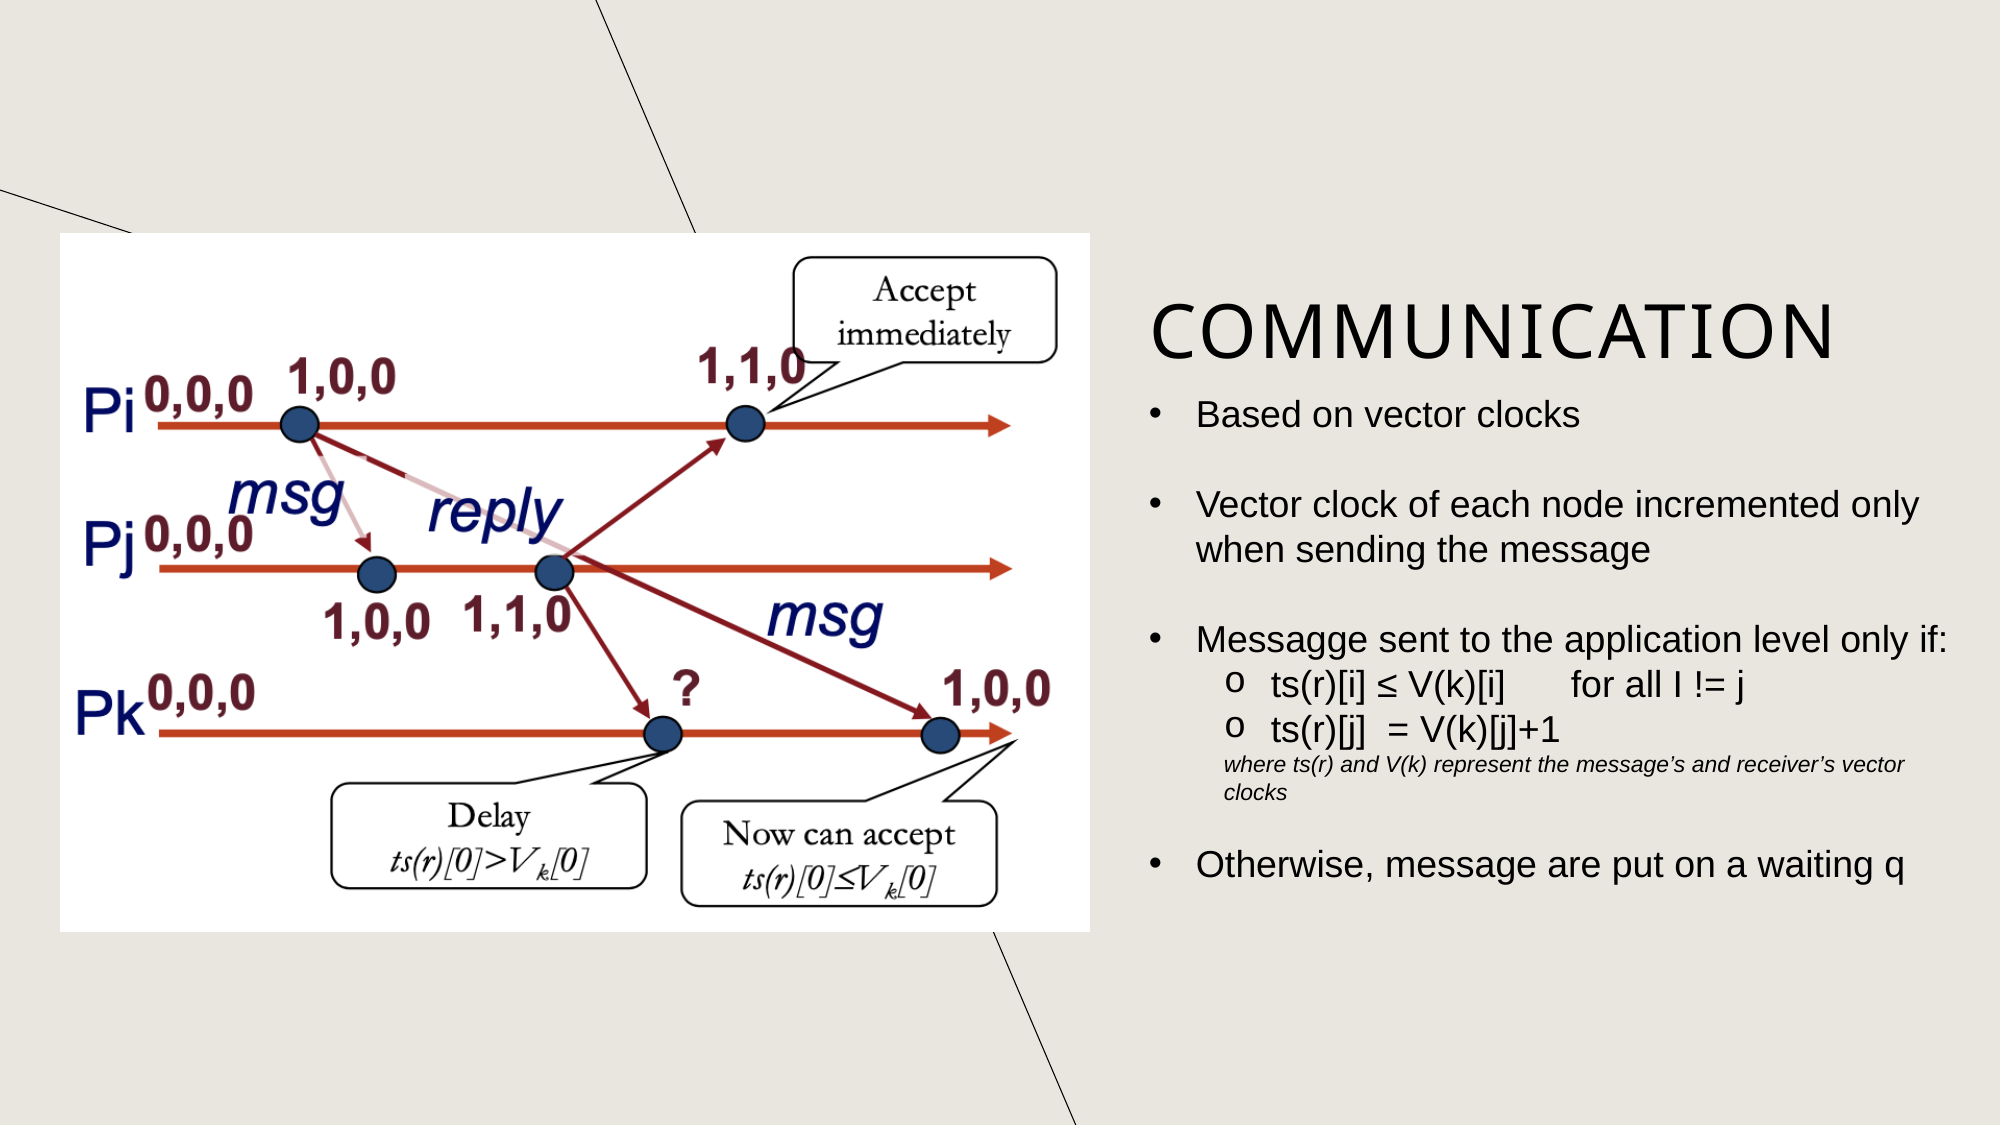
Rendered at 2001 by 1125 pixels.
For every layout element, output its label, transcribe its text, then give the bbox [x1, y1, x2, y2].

text_box Based on vector clocks Vector clock of each node incremented only when sending the message Messagge sent to the application level only if: ts(r)[i] ≤ V(k)[i] for all I != j ts(r)[j] = V(k)[j]+1 where ts(r) and V(k) represent the message’s and receiver’s vector clocks Otherwise, message are put on a waiting q [1134, 382, 1974, 893]
title COMMUNICATION [1134, 233, 1920, 382]
picture [60, 233, 1090, 932]
